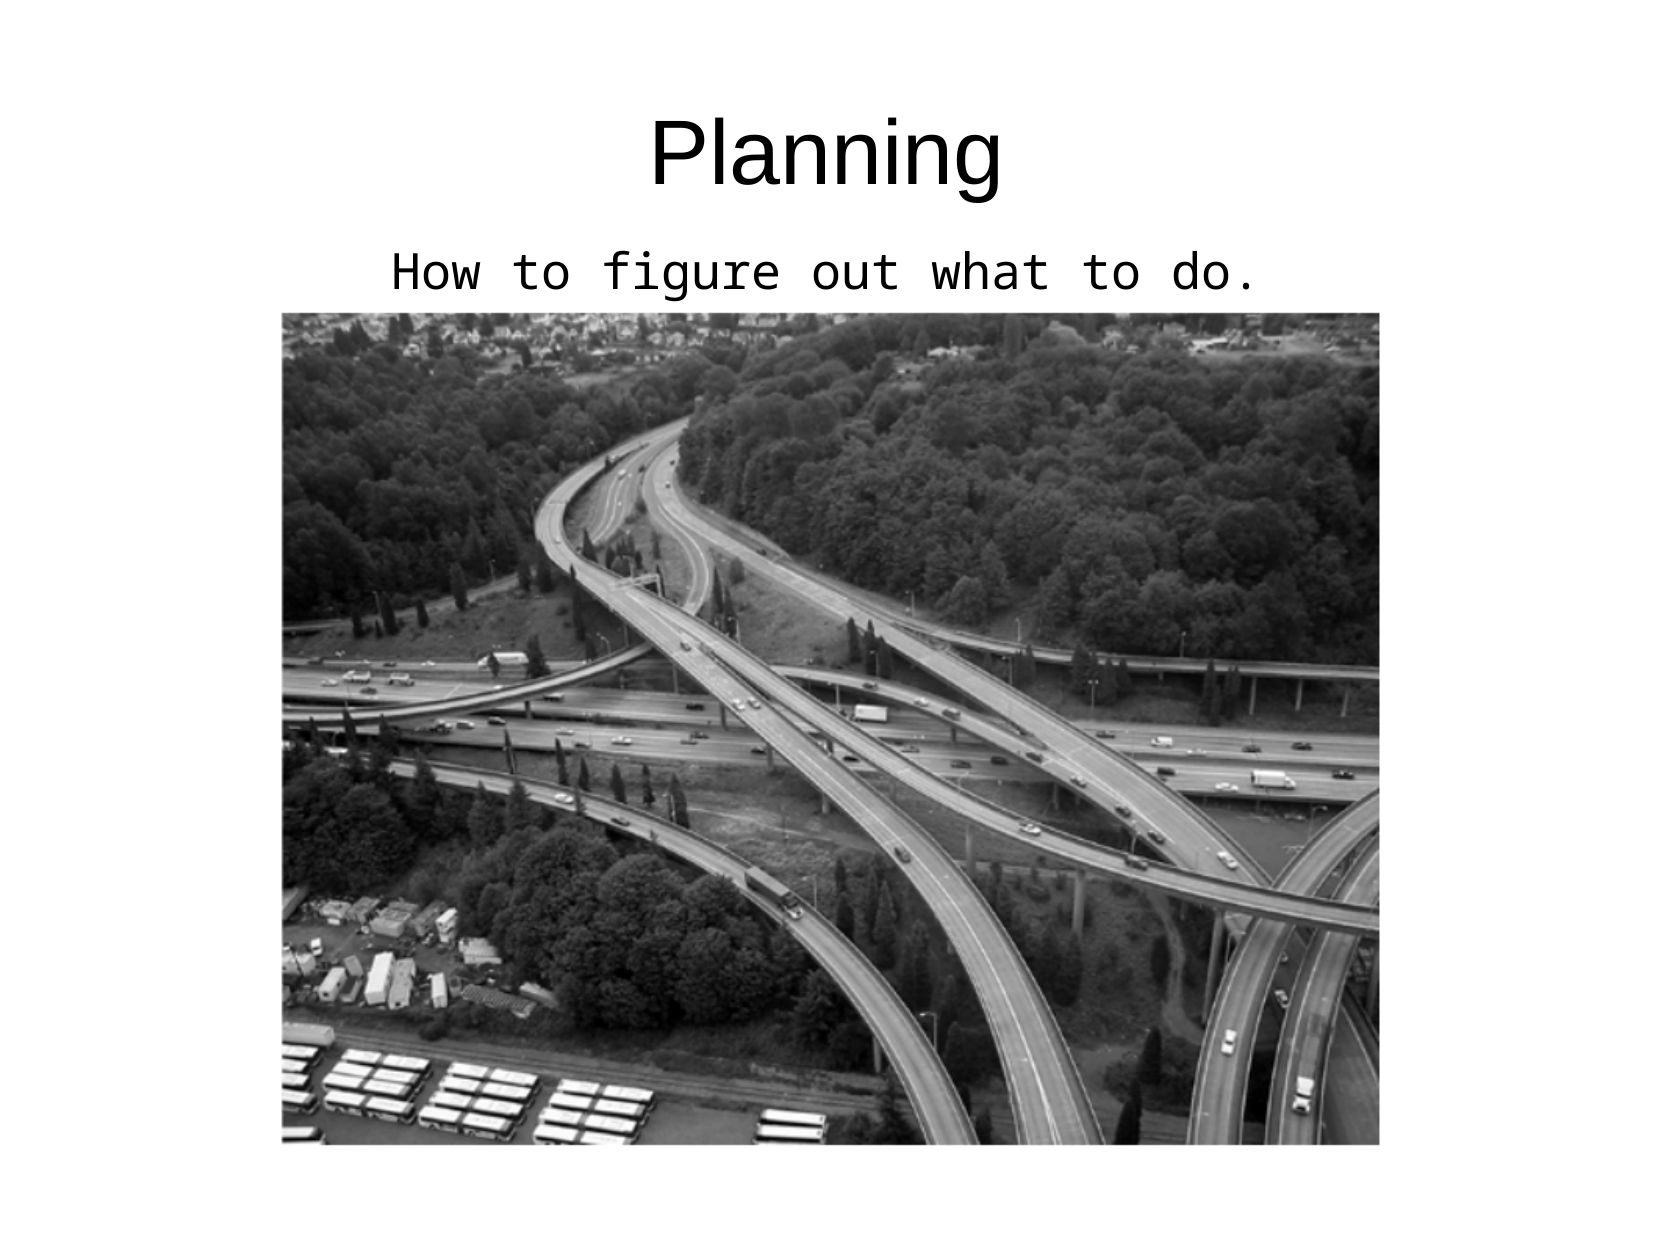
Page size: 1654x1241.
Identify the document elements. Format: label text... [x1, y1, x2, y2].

list How to figure out what to do. [82, 236, 1571, 544]
picture [271, 307, 1386, 1150]
title Planning [82, 49, 1571, 236]
